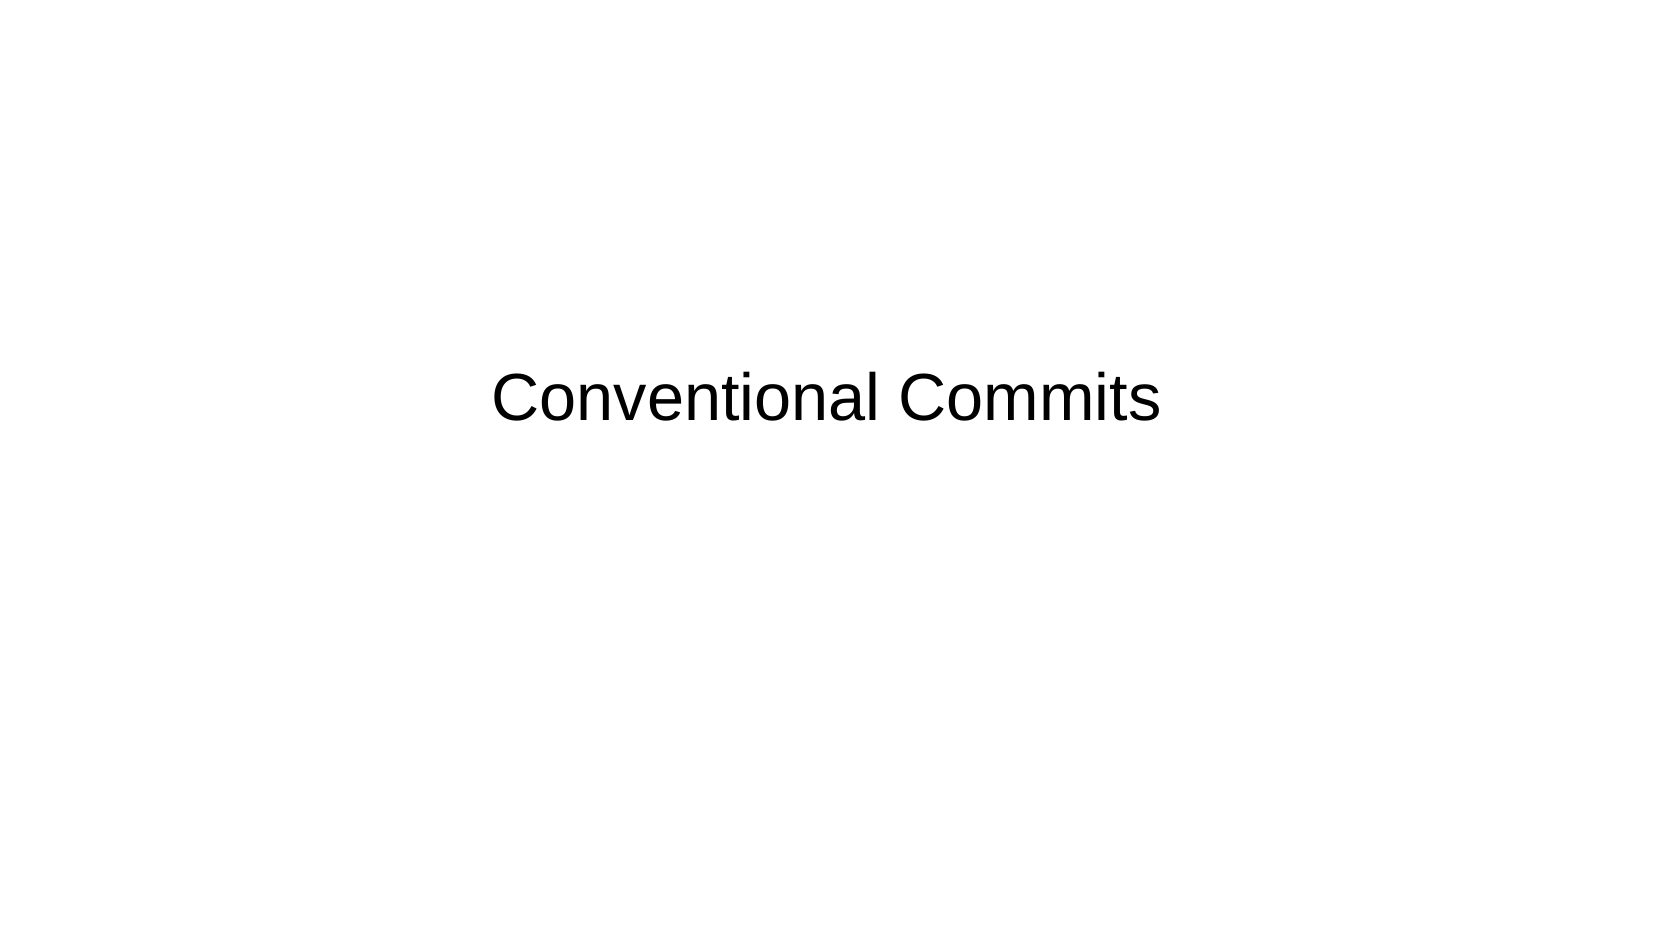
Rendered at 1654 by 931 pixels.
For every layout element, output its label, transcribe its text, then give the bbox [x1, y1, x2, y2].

subtitle Conventional Commits [82, 37, 1571, 757]
